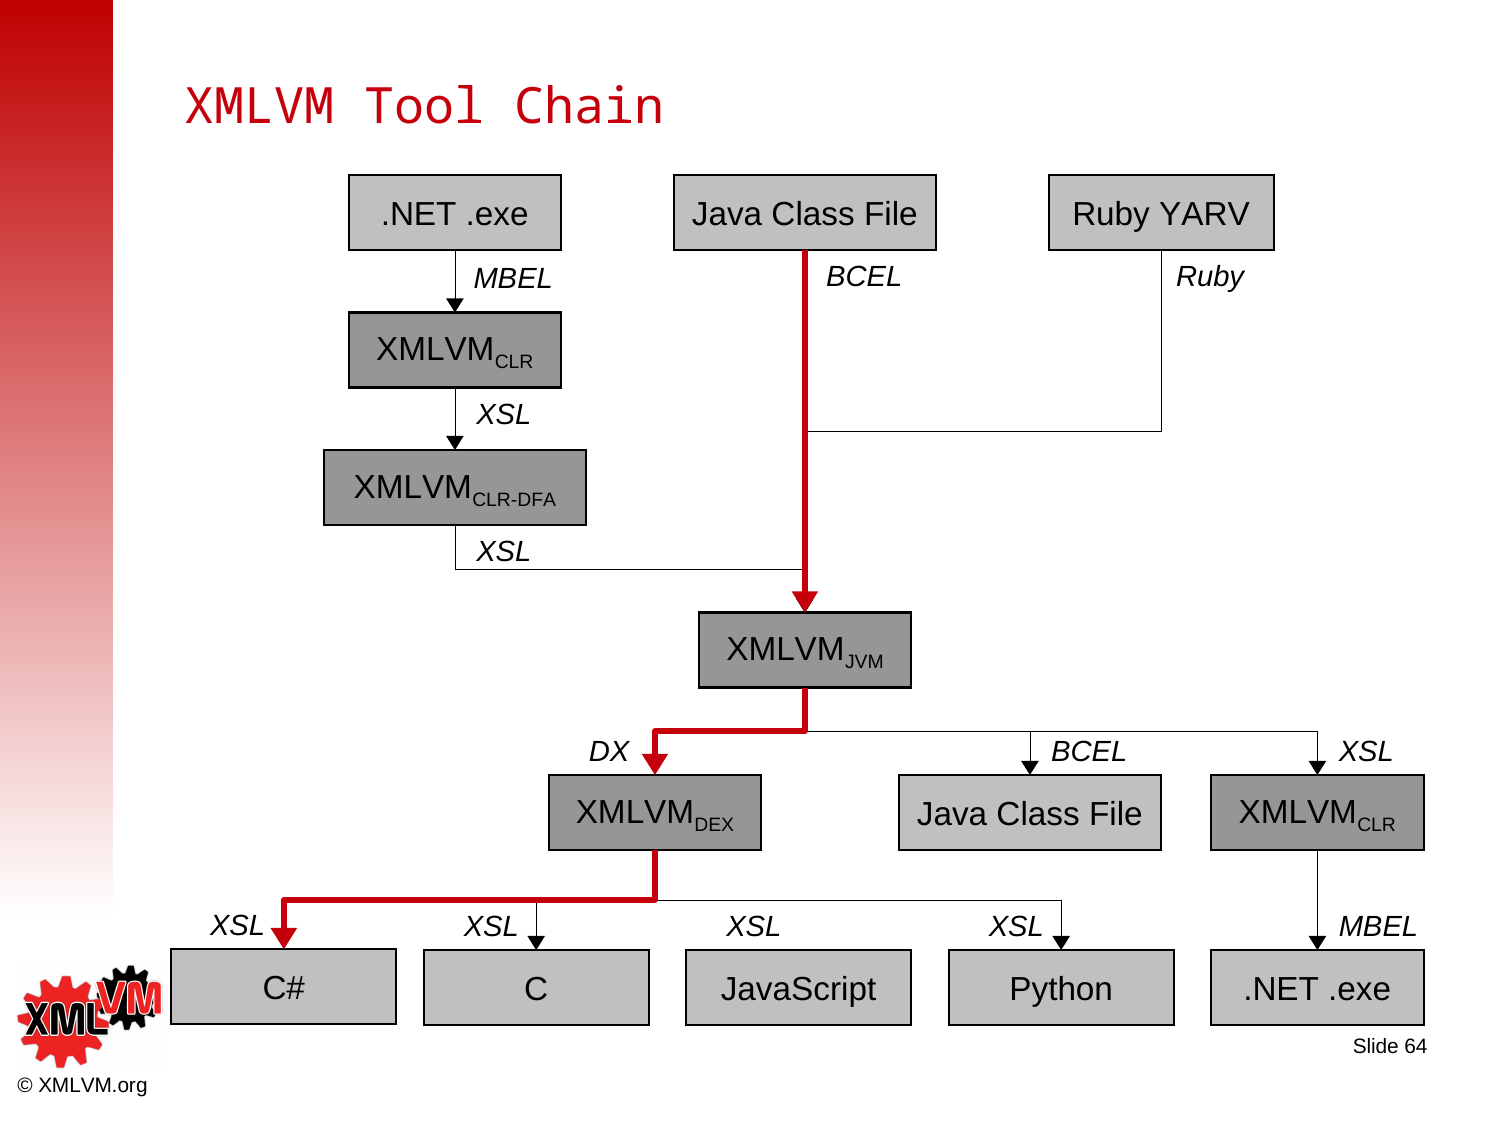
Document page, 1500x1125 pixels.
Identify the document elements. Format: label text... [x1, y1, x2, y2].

text_box XMLVMJVM [698, 612, 912, 688]
text_box BCEL [1036, 724, 1143, 731]
text_box XSL [1323, 724, 1409, 776]
text_box JavaScript [686, 950, 912, 1026]
text_box .NET .exe [1211, 950, 1424, 1026]
text_box XSL [195, 898, 281, 949]
text_box C# [171, 949, 397, 1025]
text_box DX [574, 724, 645, 774]
text_box Ruby YARV [1048, 174, 1274, 250]
picture [16, 964, 164, 1069]
title XMLVM Tool Chain [170, 67, 1447, 207]
text_box XSL [461, 524, 547, 576]
text_box XMLVMCLR [348, 312, 562, 388]
text_box MBEL [1323, 899, 1434, 951]
text_box BCEL [1036, 732, 1143, 776]
text_box XSL [448, 903, 534, 951]
text_box MBEL [458, 251, 568, 303]
text_box XMLVMCLR-DFA [323, 450, 587, 526]
text_box XSL [461, 387, 547, 438]
text_box XSL [711, 901, 797, 951]
text_box Java Class File [898, 774, 1162, 850]
text_box BCEL [811, 249, 918, 301]
text_box .NET .exe [348, 174, 562, 250]
text_box Java Class File [673, 174, 937, 250]
text_box C [423, 950, 649, 1026]
text_box Python [948, 950, 1174, 1026]
text_box XMLVMDEX [548, 774, 762, 850]
text_box XSL [973, 901, 1059, 951]
text_box XMLVMCLR [1211, 774, 1424, 850]
text_box Ruby [1161, 249, 1260, 301]
